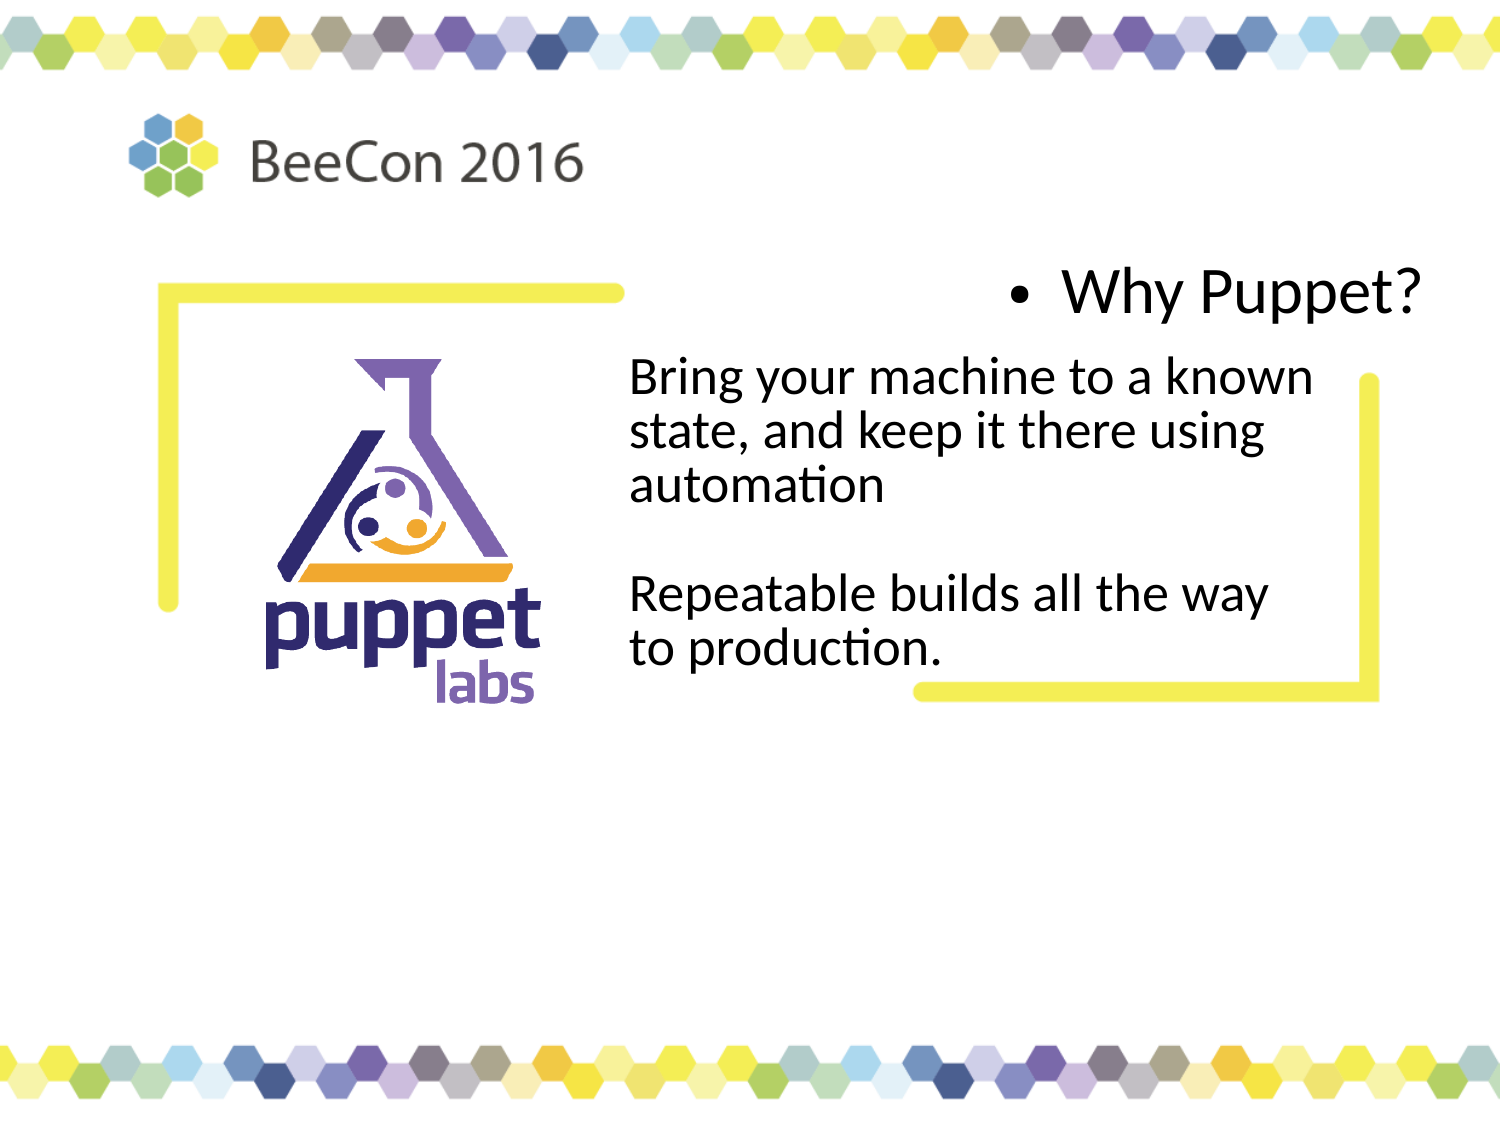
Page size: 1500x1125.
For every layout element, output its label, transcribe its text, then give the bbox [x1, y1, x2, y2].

picture [0, 0, 1500, 1125]
text_box Bring your machine to a known state, and keep it there using automation Repeatable builds all the way to production. [614, 346, 1335, 686]
list Why Puppet? [75, 263, 1425, 916]
